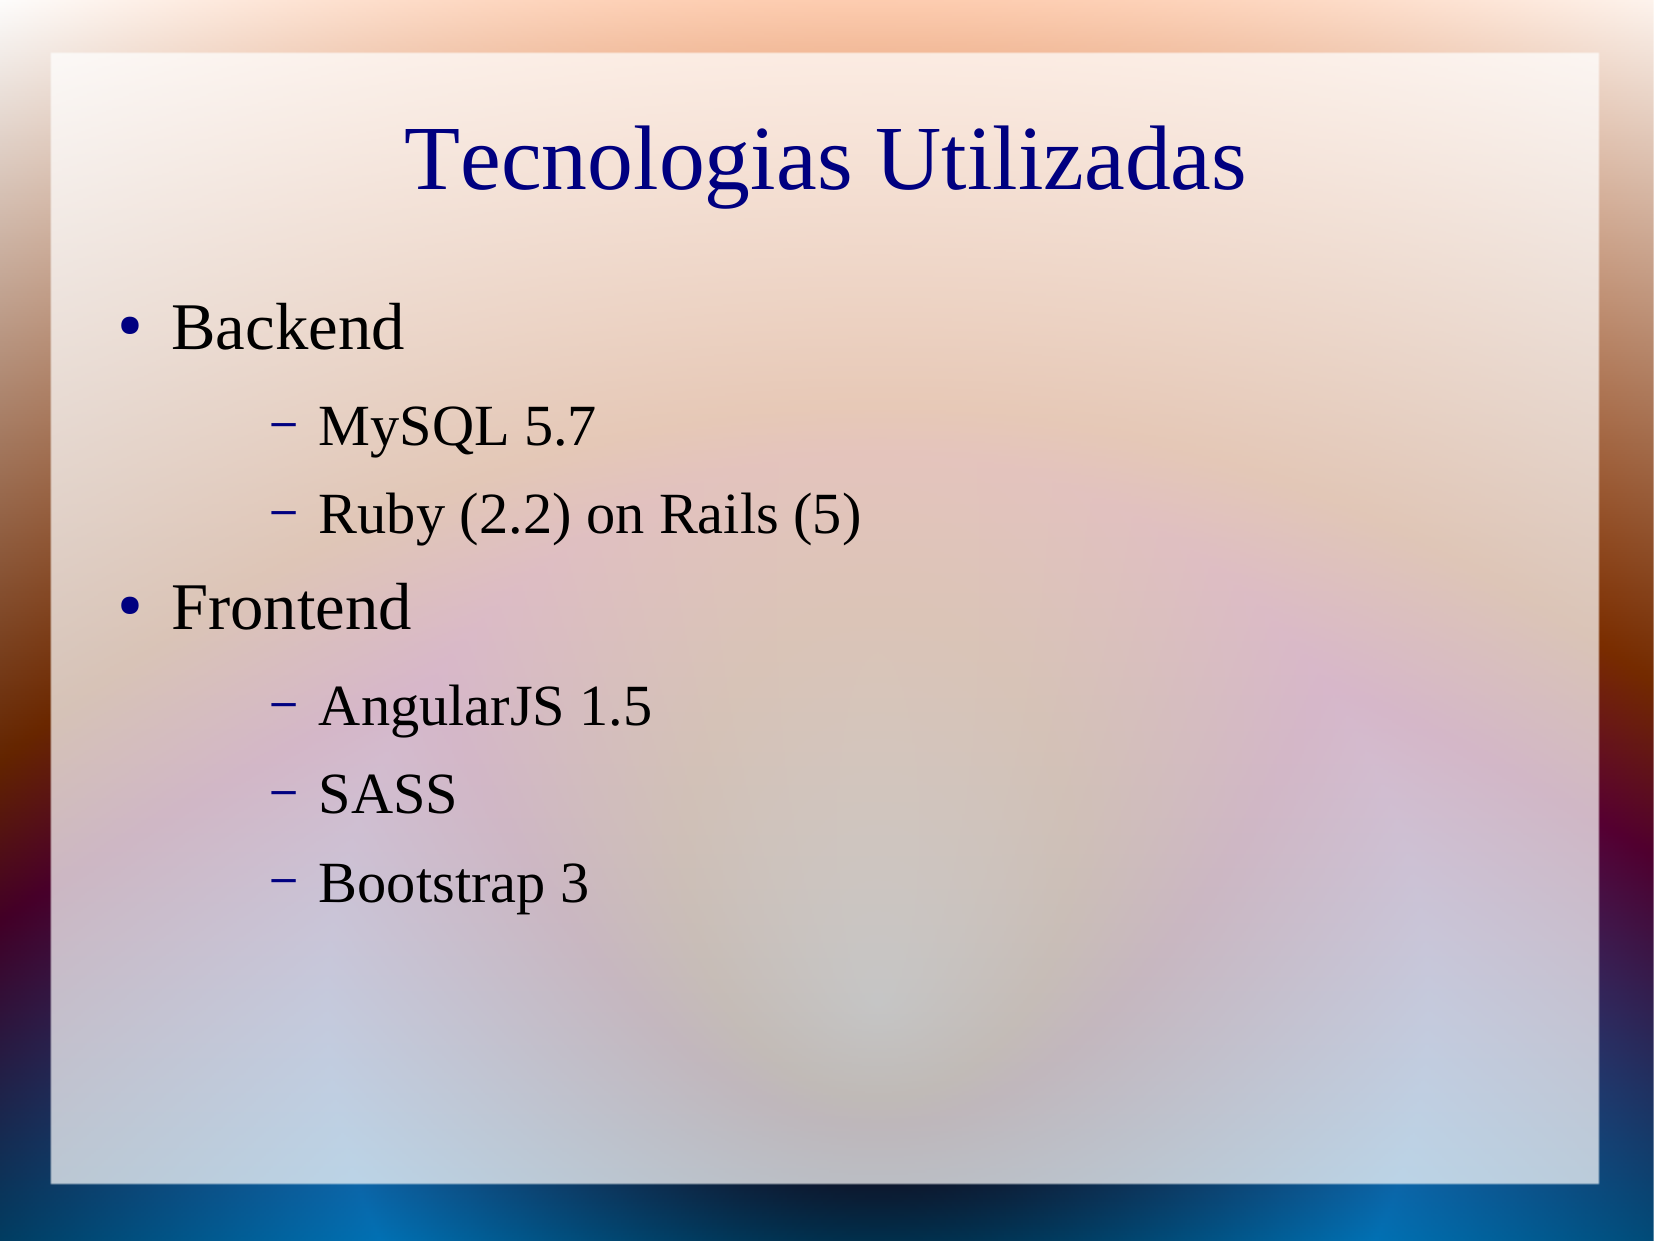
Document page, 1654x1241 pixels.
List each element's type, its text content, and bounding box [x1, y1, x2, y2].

picture [0, 0, 1654, 1241]
title Tecnologias Utilizadas [82, 55, 1571, 263]
list Backend MySQL 5.7 Ruby (2.2) on Rails (5) Frontend AngularJS 1.5 SASS Bootstrap 3 [82, 290, 1571, 1010]
